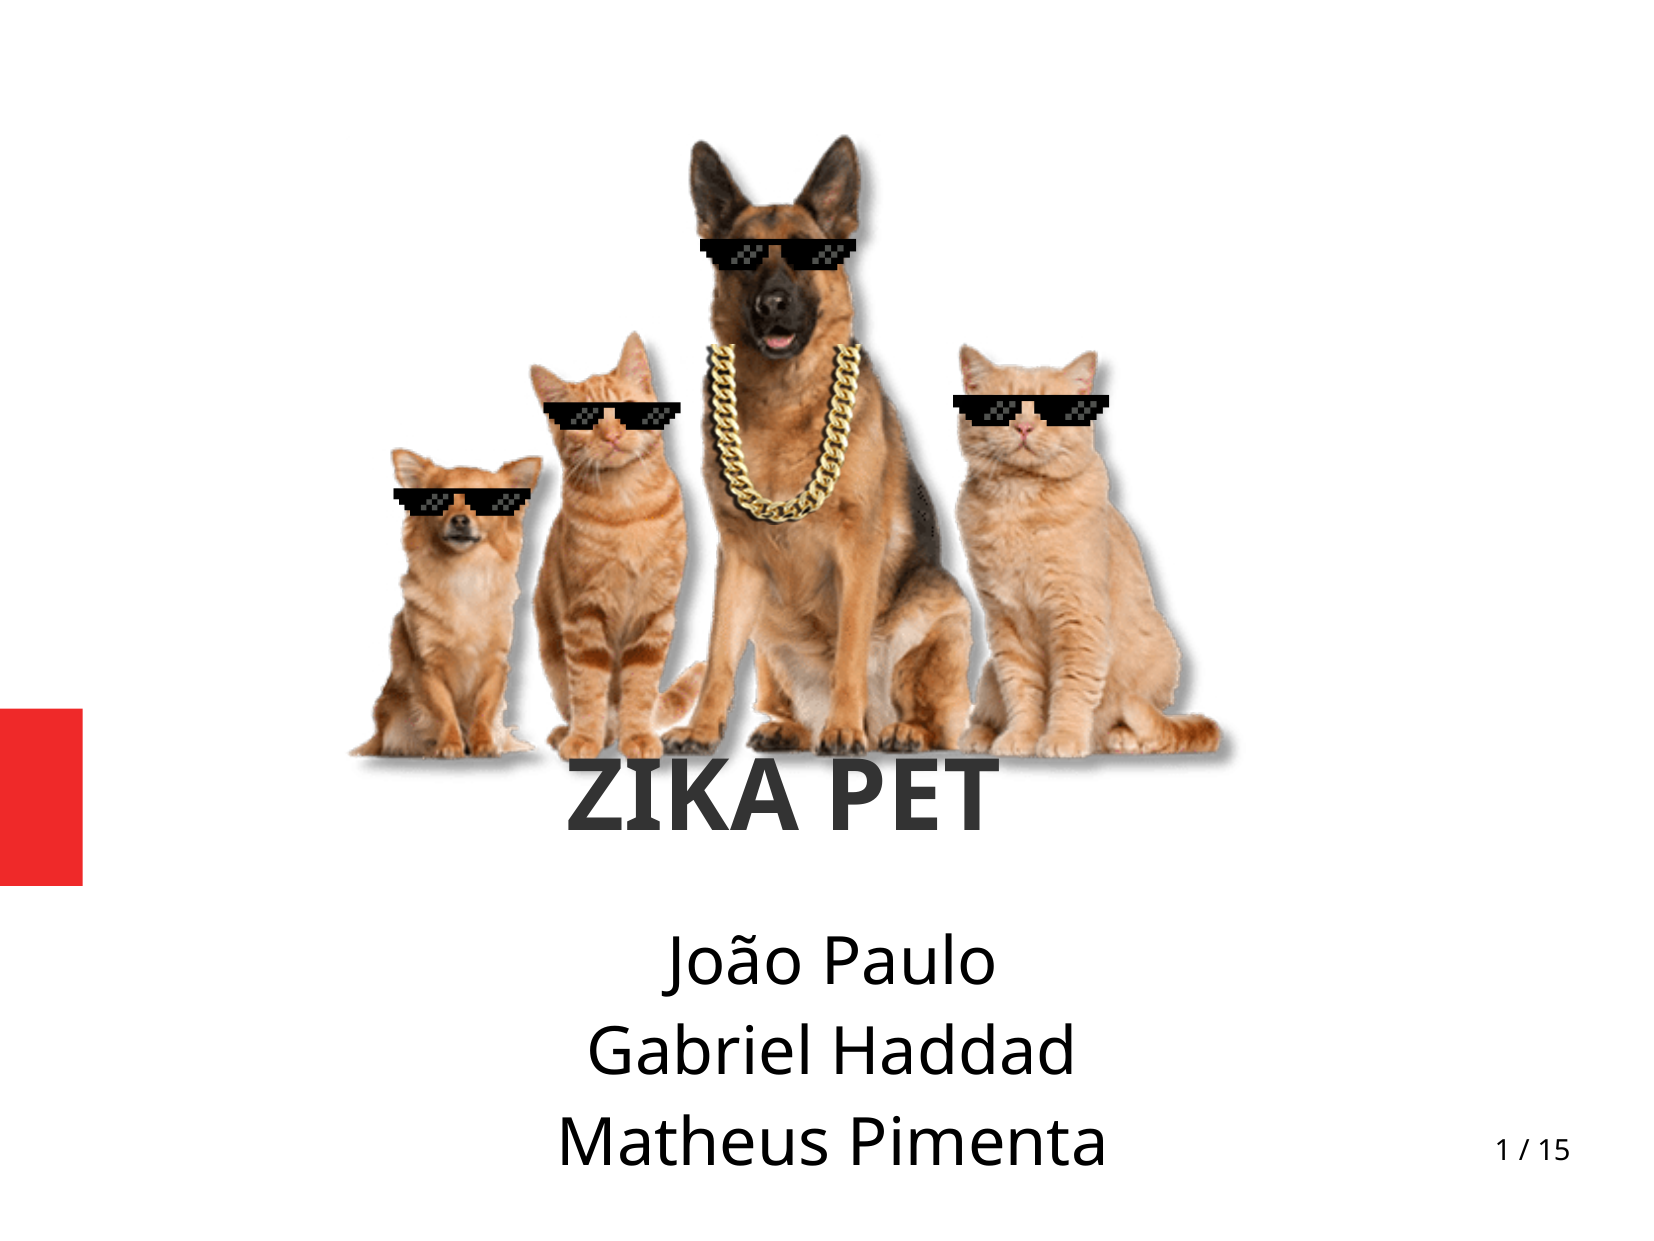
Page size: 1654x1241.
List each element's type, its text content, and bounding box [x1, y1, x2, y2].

title ZIKA PET [124, 673, 1530, 910]
picture [344, 134, 1246, 673]
subtitle João Paulo Gabriel Haddad Matheus Pimenta [129, 912, 1536, 1186]
